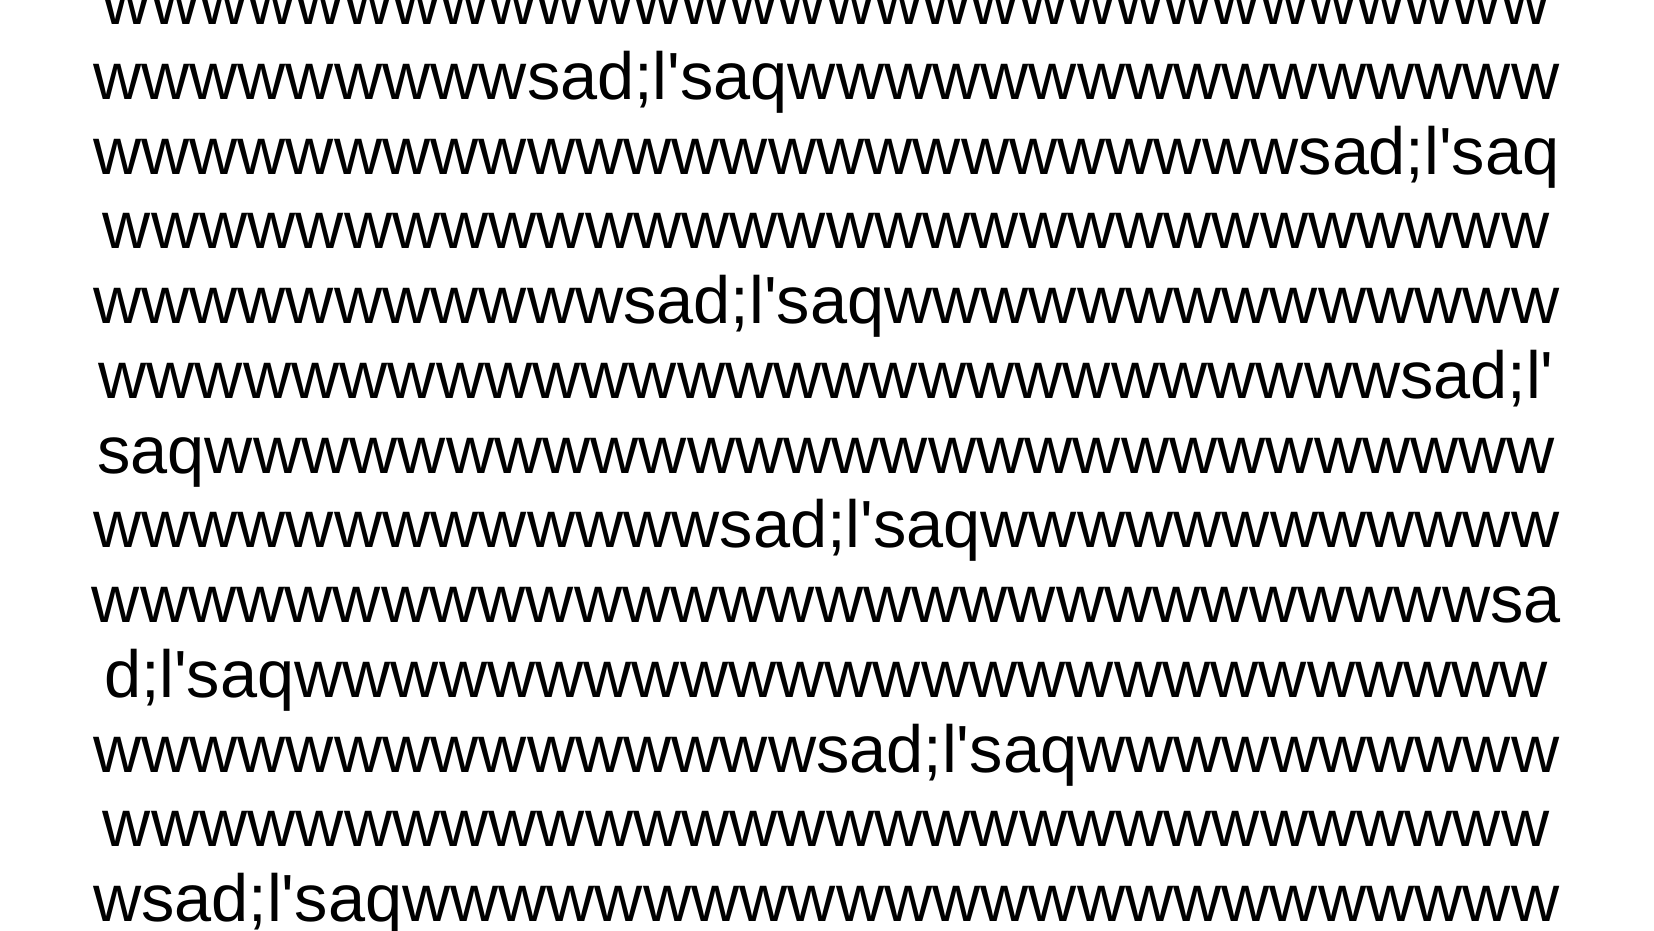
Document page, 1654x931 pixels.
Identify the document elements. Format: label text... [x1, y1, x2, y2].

subtitle qwwwwwwwwwwwwwwwwwwwwwwwwwwwwwwwwwwwwwwwwwsad;l'saqwwwwwwwwwwwwwwwwwwwwwwwwwwwwwwwwwwwwwwwwwsad;l'saqwwwwwwwwwwwwwwwwwwwwwwwwwwwwwwwwwwwwwwwwwsad;l'saqwwwwwwwwwwwwwwwwwwwwwwwwwwwwwwwwwwwwwwwwwsad;l'saqwwwwwwwwwwwwwwwwwwwwwwwwwwwwwwwwwwwwwwwwwsad;l'saqwwwwwwwwwwwwwwwwwwwwwwwwwwwwwwwwwwwwwwwwwsad;l'saqwwwwwwwwwwwwwwwwwwwwwwwwwwwwwwwwwwwwwwwwwsad;l'saqwwwwwwwwwwwwwwwwwwwwwwwwwwwwwwwwwwwwwwwwwsad;l'saqwwwwwwwwwwwwwwwwwwwwwwwwwwwwwwwwwwwwwwwwwsad;l'saqwwwwwwwwwwwwwwwwwwwwwwwwwwwwwwwwwwwwwwwwwsad;l'saqwwwwwwwwwwwwwwwwwwwwwwwwwwwwwwwwwwwwwwwwwsad;l'saqwwwwwwwwwwwwwwwwwwwwwwwwwwwwwwwwwwwwwwwwwsad;l'saqwwwwwwwwwwwwwwwwwwwwwwwwwwwwwwwwwwwwwwwwwsad;l'saqwwwwwwwwwwwwwwwwwwwwwwwwwwwwwwwwwwwwwwwwwsad;l'saqwwwwwwwwwwwwwwwwwwwwwwwwwwwwwwwwwwwwwwwwwsad;l'saqwwwwwwwwwwwwwwwwwwwwwwwwwwwwwwwwwwwwwwwwwsad;l'saqwwwwwwwwwwwwwwwwwwwwwwwwwwwwwwwwwwwwwwwwwsad;l'saqwwwwwwwwwwwwwwwwwwwwwwwwwwwwwwwwwwwwwwwwwsad;l'saqwwwwwwwwwwwwwwwwwwwwwwwwwwwwwwwwwwwwwwwwwsad;l'saqwwwwwwwwwwwwwwwwwwwwwwwwwwwwwwwwwwwwwwwwwsad;l'saqwwwwwwwwwwwwwwwwwwwwwwwwwwwwwwwwwwwwwwwwwsad;l'saqwwwwwwwwwwwwwwwwwwwwwwwwwwwwwwwwwwwwwwwwwsad;l'saqwwwwwwwwwwwwwwwwwwwwwwwwwwwwwwwwwwwwwwwwwsad;l'saqwwwwwwwwwwwwwwwwwwwwwwwwwwwwwwwwwwwwwwwwwsad;l'saqwwwwwwwwwwwwwwwwwwwwwwwwwwwwwwwwwwwwwwwwwsad;l'saqwwwwwwwwwwwwwwwwwwwwwwwwwwwwwwwwwwwwwwwwwsad;l'saqwwwwwwwwwwwwwwwwwwwwwwwwwwwwwwwwwwwwwwwwwsad;l'saqwwwwwwwwwwwwwwwwwwwwwwwwwwwwwwwwwwwwwwwwwsad;l'saqwwwwwwwwwwwwwwwwwwwwwwwwwwwwwwwwwwwwwwwwwsad;l'saqwwwwwwwwwwwwwwwwwwwwwwwwwwwwwwwwwwwwwwwwwsad;l'saqwwwwwwwwwwwwwwwwwwwwwwwwwwwwwwwwwwwwwwwwwsad;l'saqwwwwwwwwwwwwwwwwwwwwwwwwwwwwwwwwwwwwwwwwwsad;l'savqwwwwwwwwwwwwwwwwwwwwwwwwwwwwwwwwwwwwwwwwwsad;l'saqwwwwwwwwwwwwwwwwwwwwwwwwwwwwwwwwwwwwwwwwwsad;l'saqwwwwwwwwwwwwwwwwwwwwwwwwwwwwwwwwwwwwwwwwwsad;l'sa [82, 0, 1571, 931]
